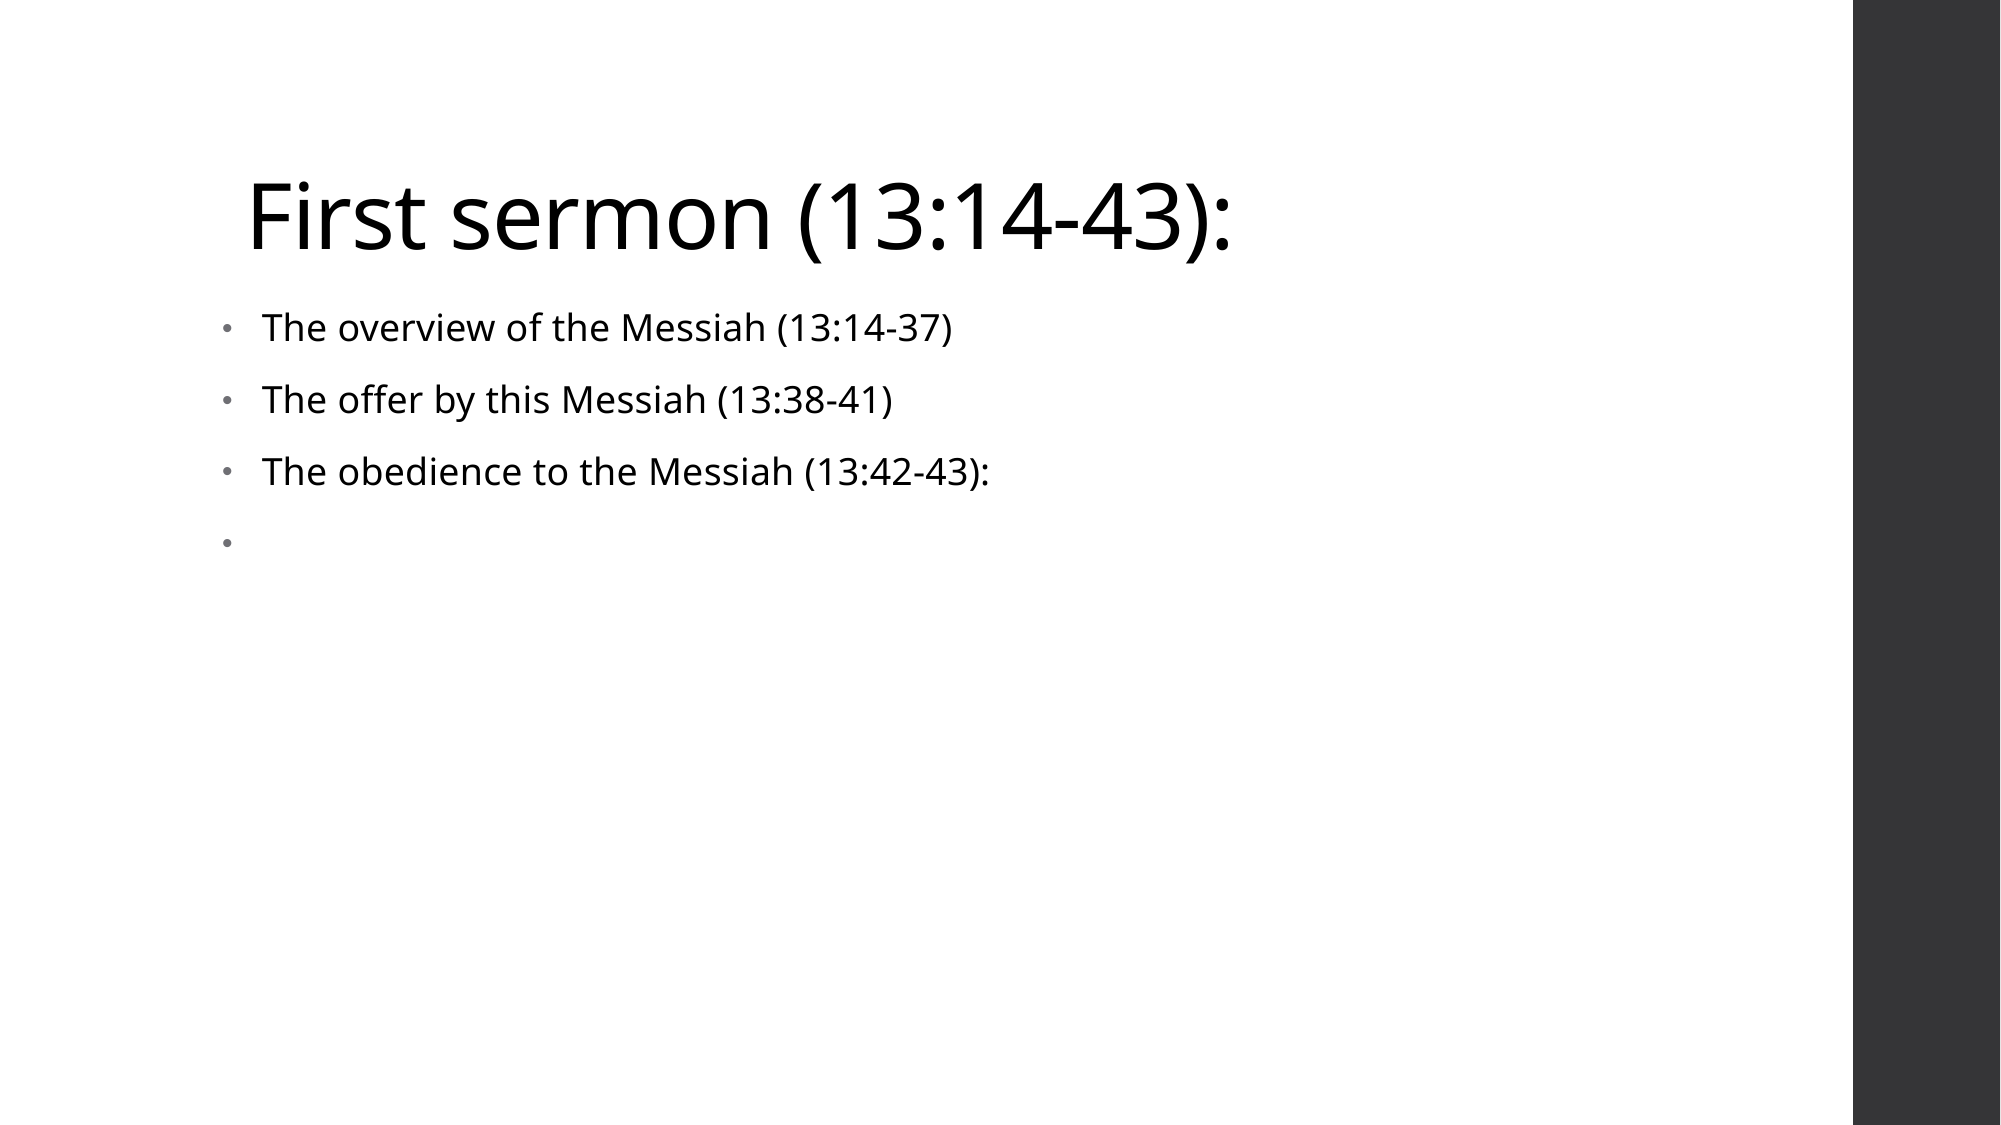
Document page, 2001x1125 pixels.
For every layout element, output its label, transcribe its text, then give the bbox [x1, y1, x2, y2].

list The overview of the Messiah (13:14-37) The offer by this Messiah (13:38-41) The obedience to the Messiah (13:42-43): [206, 299, 1617, 1014]
title First sermon (13:14-43): [206, 60, 1797, 278]
